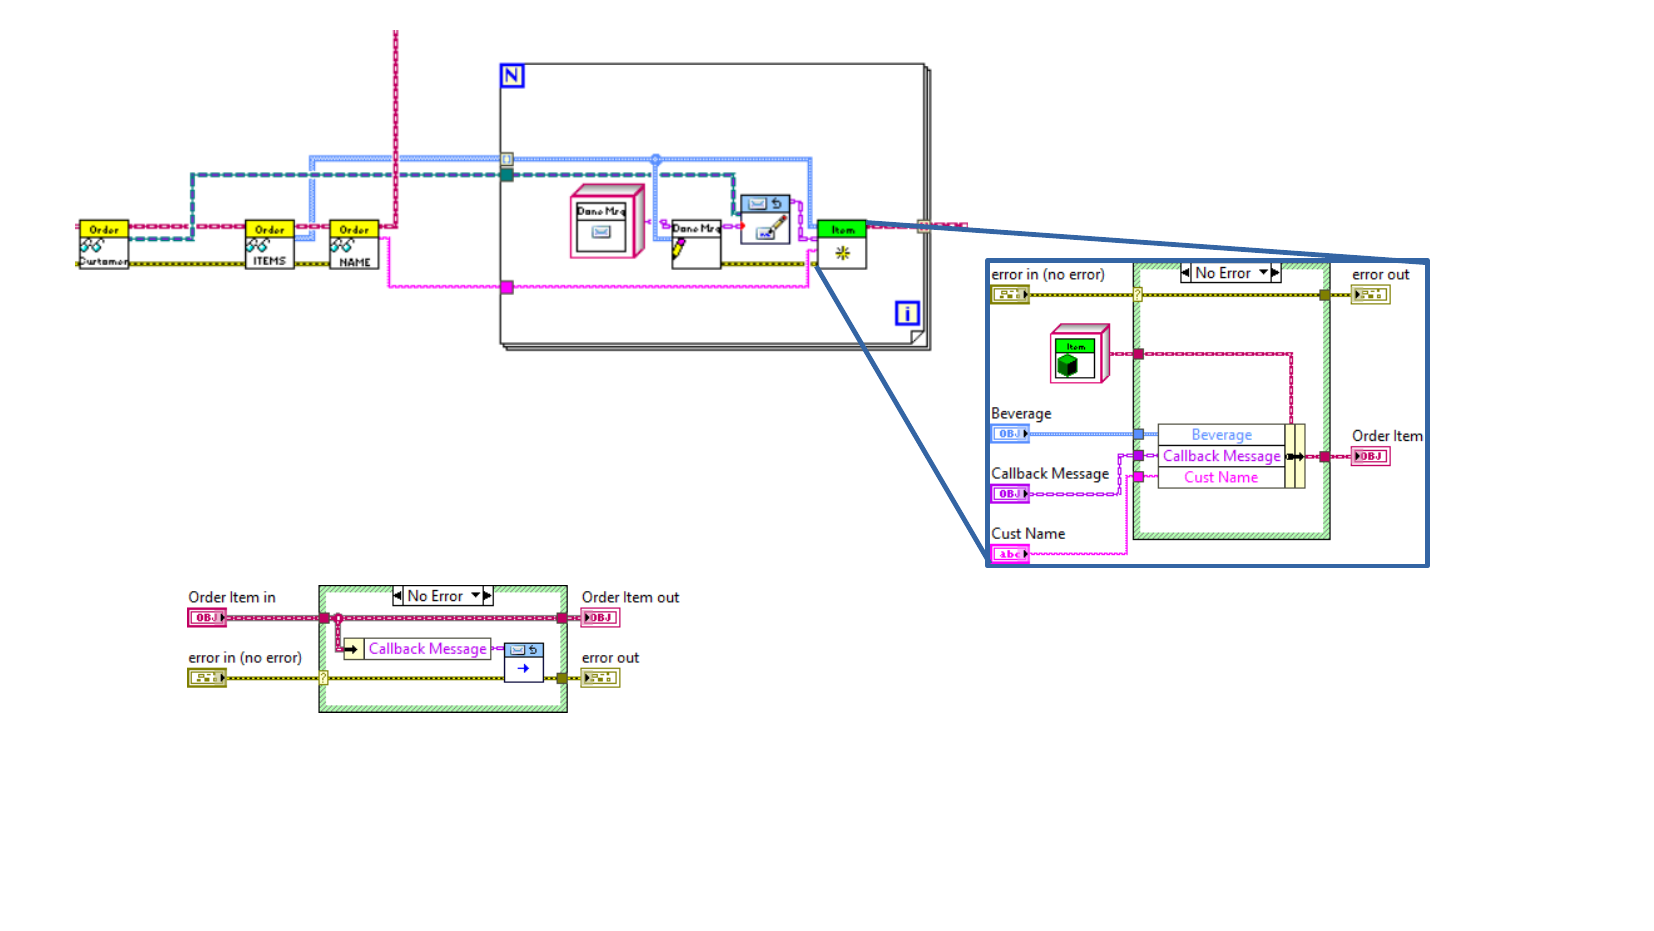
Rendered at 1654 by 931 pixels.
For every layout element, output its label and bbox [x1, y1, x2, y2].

picture [990, 262, 1426, 564]
picture [187, 585, 682, 713]
picture [75, 30, 968, 376]
